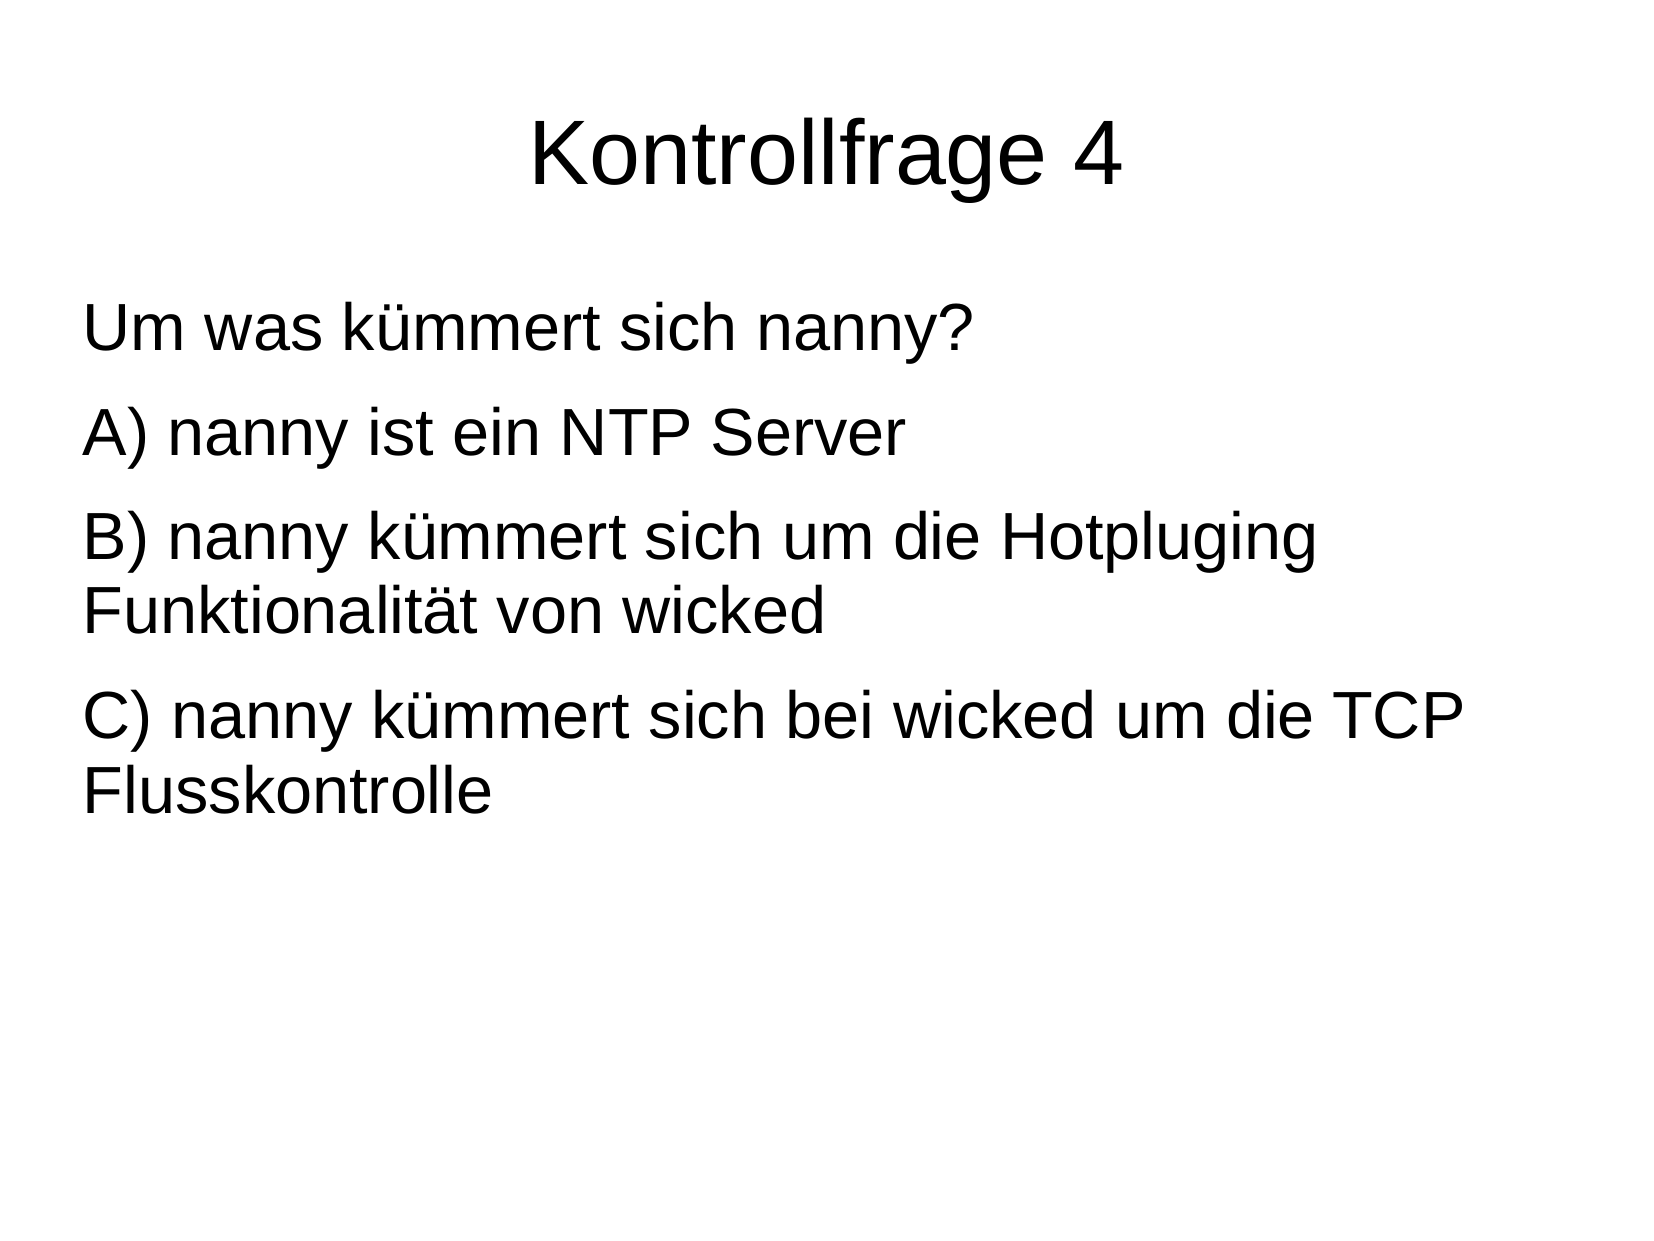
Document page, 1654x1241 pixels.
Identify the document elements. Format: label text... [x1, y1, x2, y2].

title Kontrollfrage 4 [82, 101, 1571, 205]
list Um was kümmert sich nanny? A) nanny ist ein NTP Server B) nanny kümmert sich um die Hotpluging Funktionalität von wicked C) nanny kümmert sich bei wicked um die TCP Flusskontrolle [82, 290, 1571, 1010]
